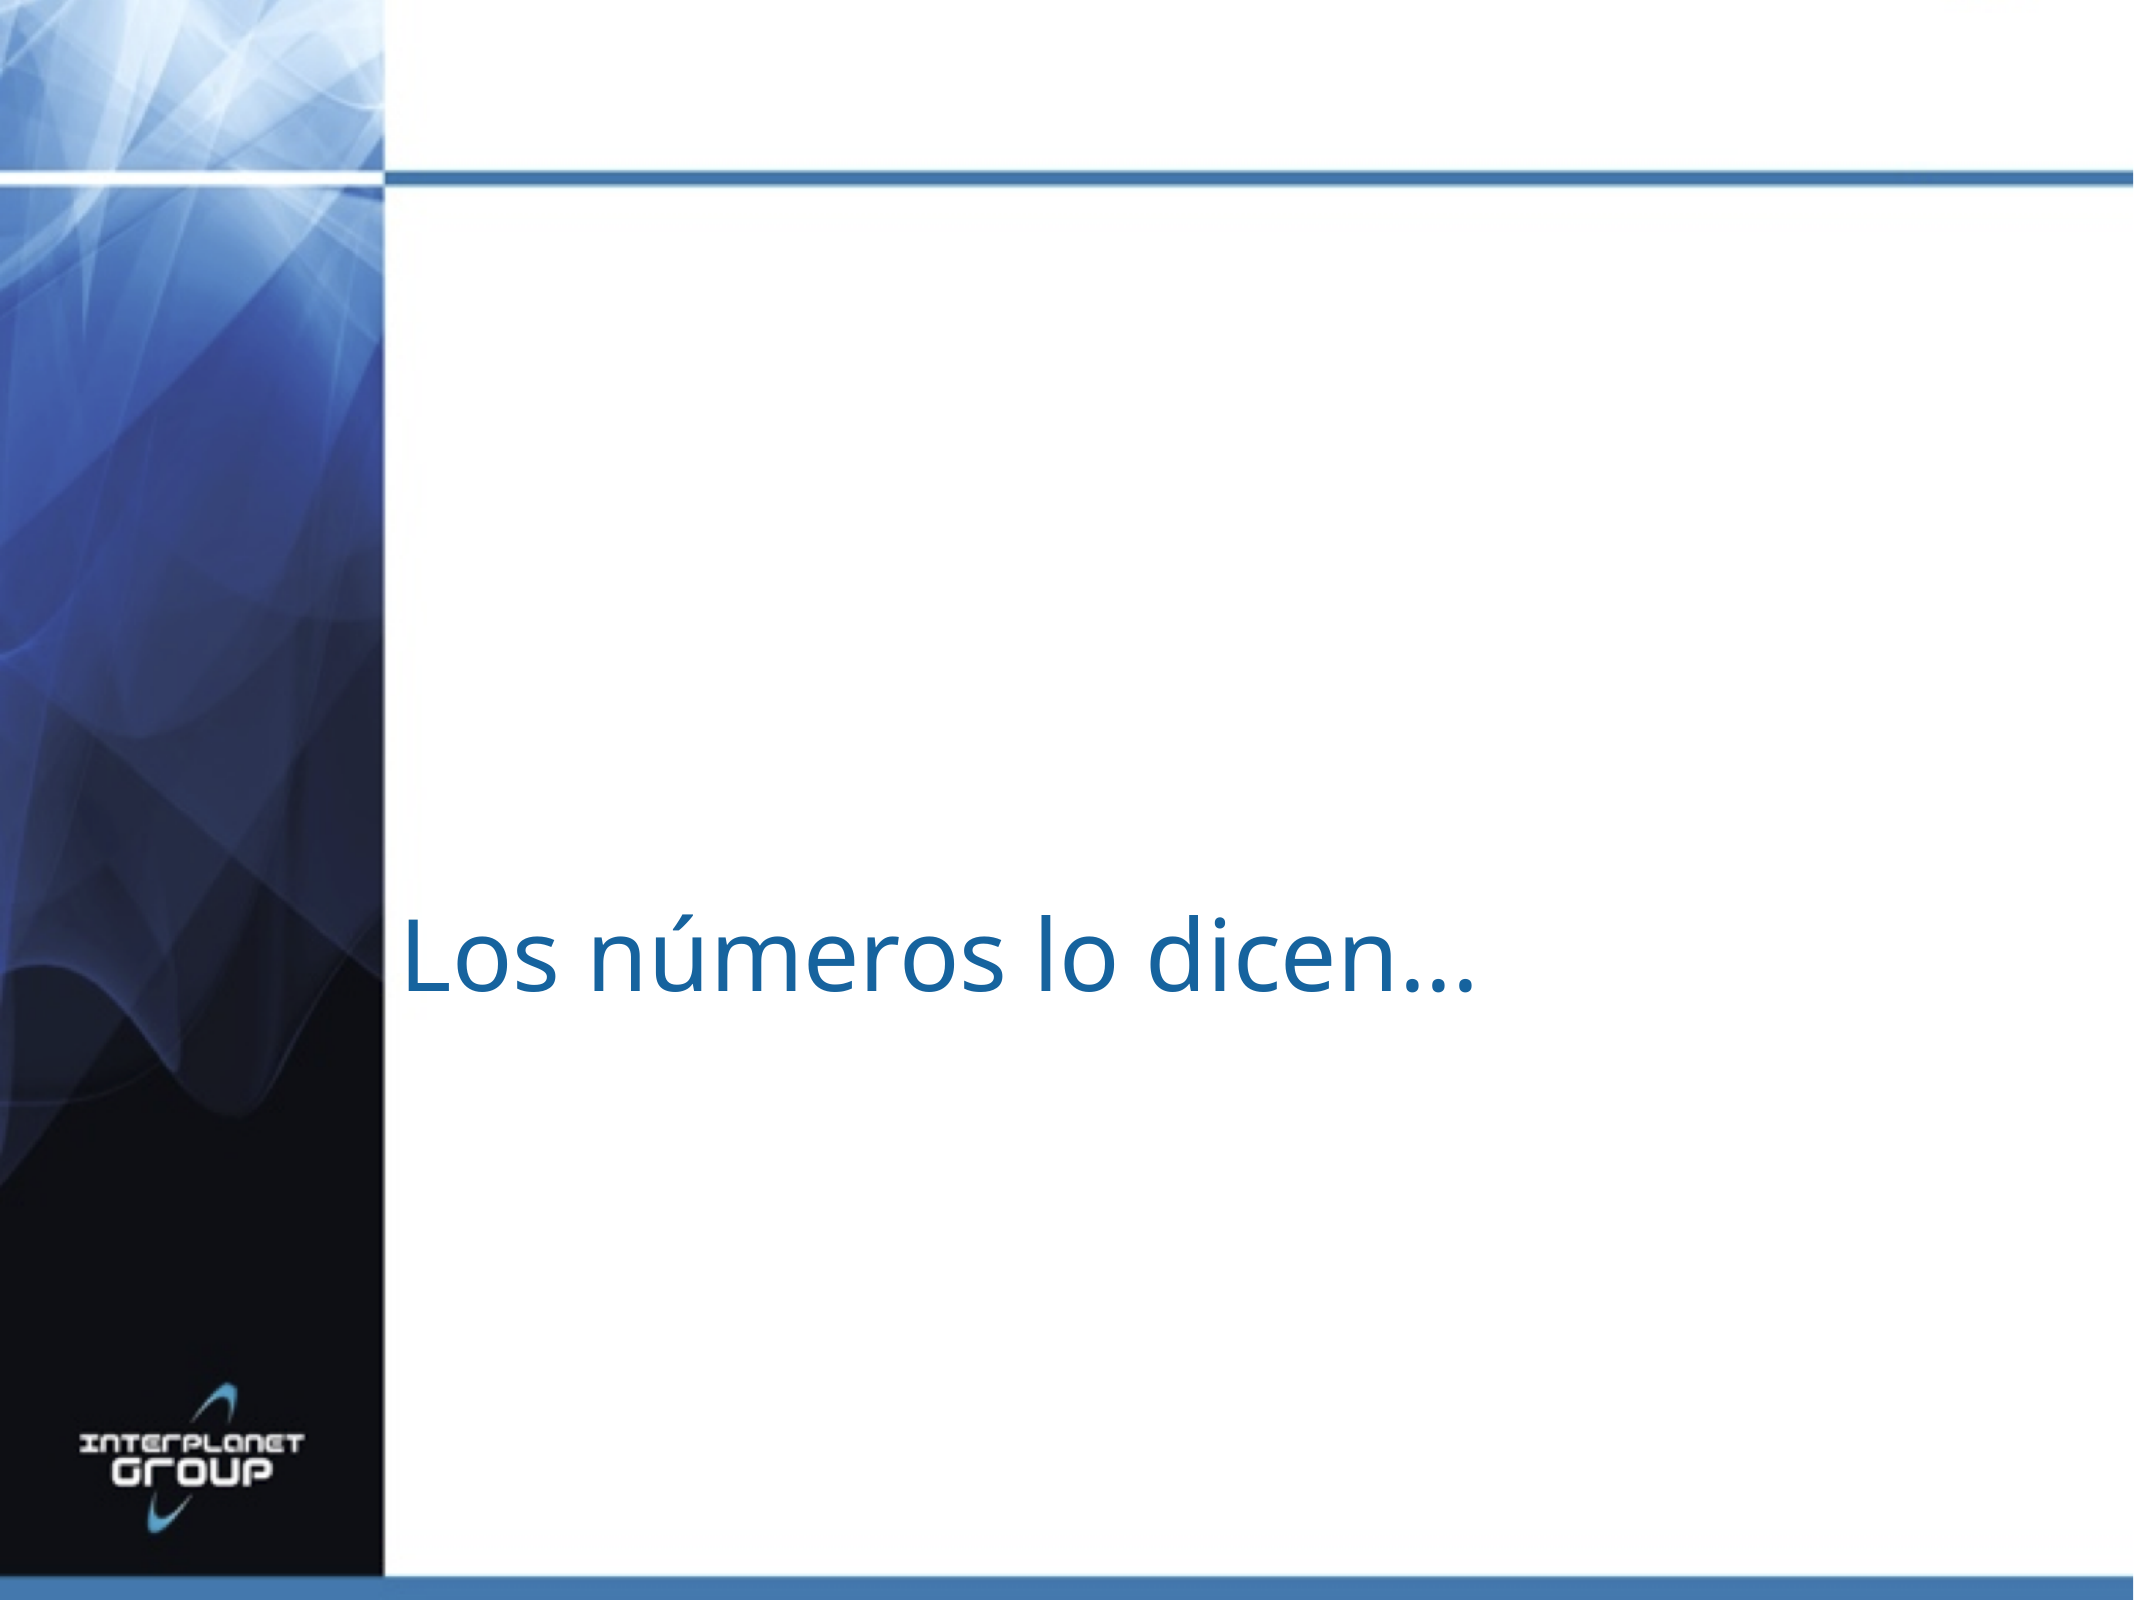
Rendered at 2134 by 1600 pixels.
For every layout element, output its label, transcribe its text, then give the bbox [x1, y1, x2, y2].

title [391, 22, 2109, 335]
list Los números lo dicen... [391, 335, 2109, 1567]
picture [0, 0, 2134, 1600]
